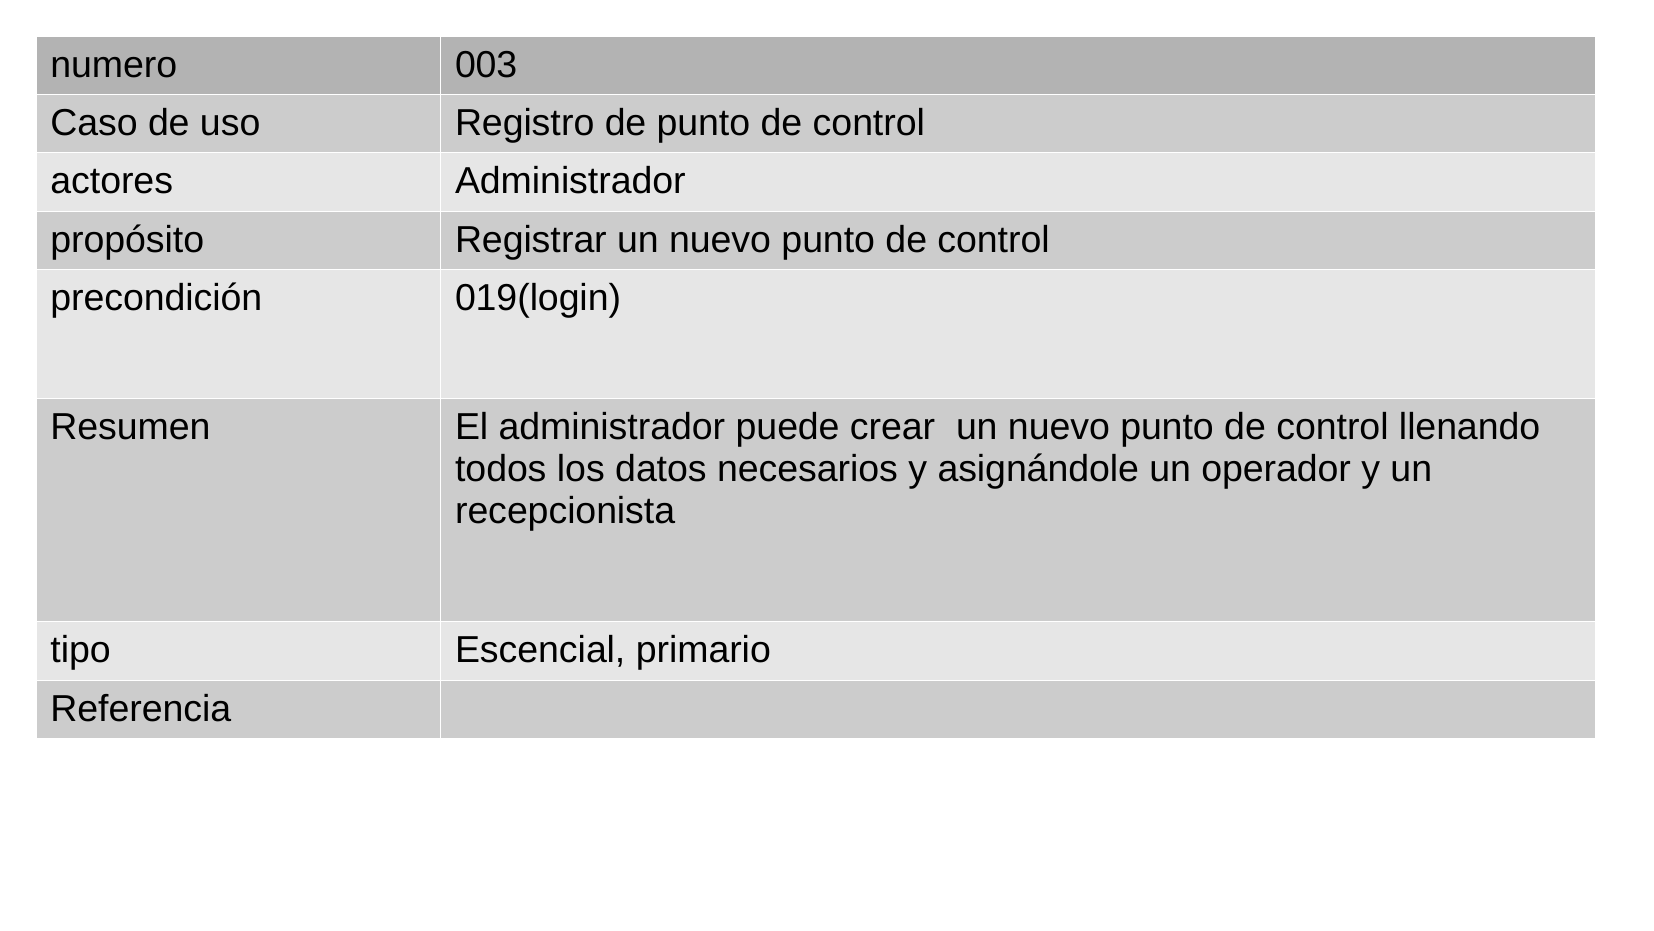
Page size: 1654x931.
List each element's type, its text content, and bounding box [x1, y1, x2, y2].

table_cell tipo [37, 622, 440, 680]
table_cell actores [37, 153, 440, 211]
table_cell Registro de punto de control [441, 95, 1595, 152]
table_cell Referencia [37, 681, 440, 738]
table_cell El administrador puede crear un nuevo punto de control llenando todos los datos necesarios y asignándole un operador y un recepcionista [441, 399, 1595, 621]
table_header numero [37, 37, 440, 94]
table_cell Escencial, primario [441, 622, 1595, 680]
table_cell Caso de uso [37, 95, 440, 152]
table_cell Administrador [441, 153, 1595, 211]
table_cell [441, 681, 1595, 738]
table_cell 019(login) [441, 270, 1595, 398]
table_cell precondición [37, 270, 440, 398]
table_header 003 [441, 37, 1595, 94]
table_cell Registrar un nuevo punto de control [441, 212, 1595, 269]
table_cell Resumen [37, 399, 440, 621]
table_cell propósito [37, 212, 440, 269]
